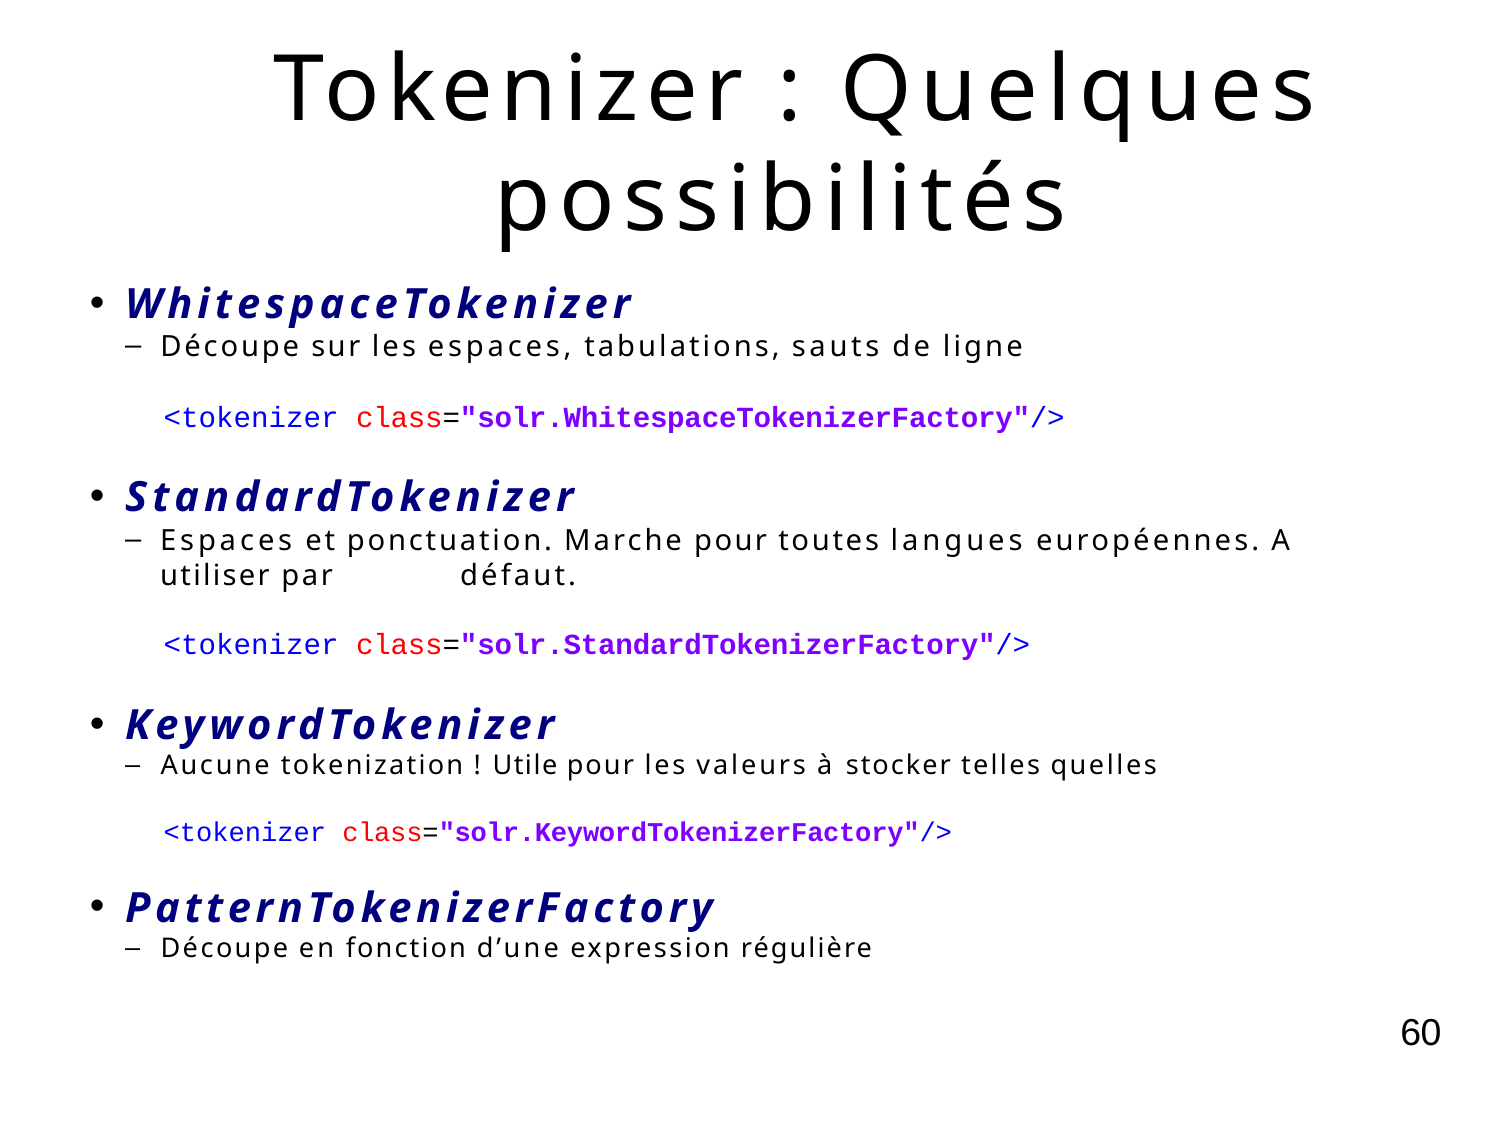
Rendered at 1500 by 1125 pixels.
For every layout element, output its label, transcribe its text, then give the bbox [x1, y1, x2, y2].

slide_number 60 [1373, 1009, 1451, 1125]
text_box WhitespaceTokenizer Découpe sur les espaces, tabulations, sauts de ligne <tokenizer class="solr.WhitespaceTokenizerFactory"/> StandardTokenizer Espaces et ponctuation. Marche pour toutes langues européennes. A utiliser par défaut. <tokenizer class="solr.StandardTokenizerFactory"/> KeywordTokenizer Aucune tokenization ! Utile pour les valeurs à stocker telles quelles <tokenizer class="solr.KeywordTokenizerFactory"/> PatternTokenizerFactory Découpe en fonction d’une expression régulière [87, 274, 1338, 964]
title Tokenizer : Quelques possibilités [87, 26, 1413, 249]
